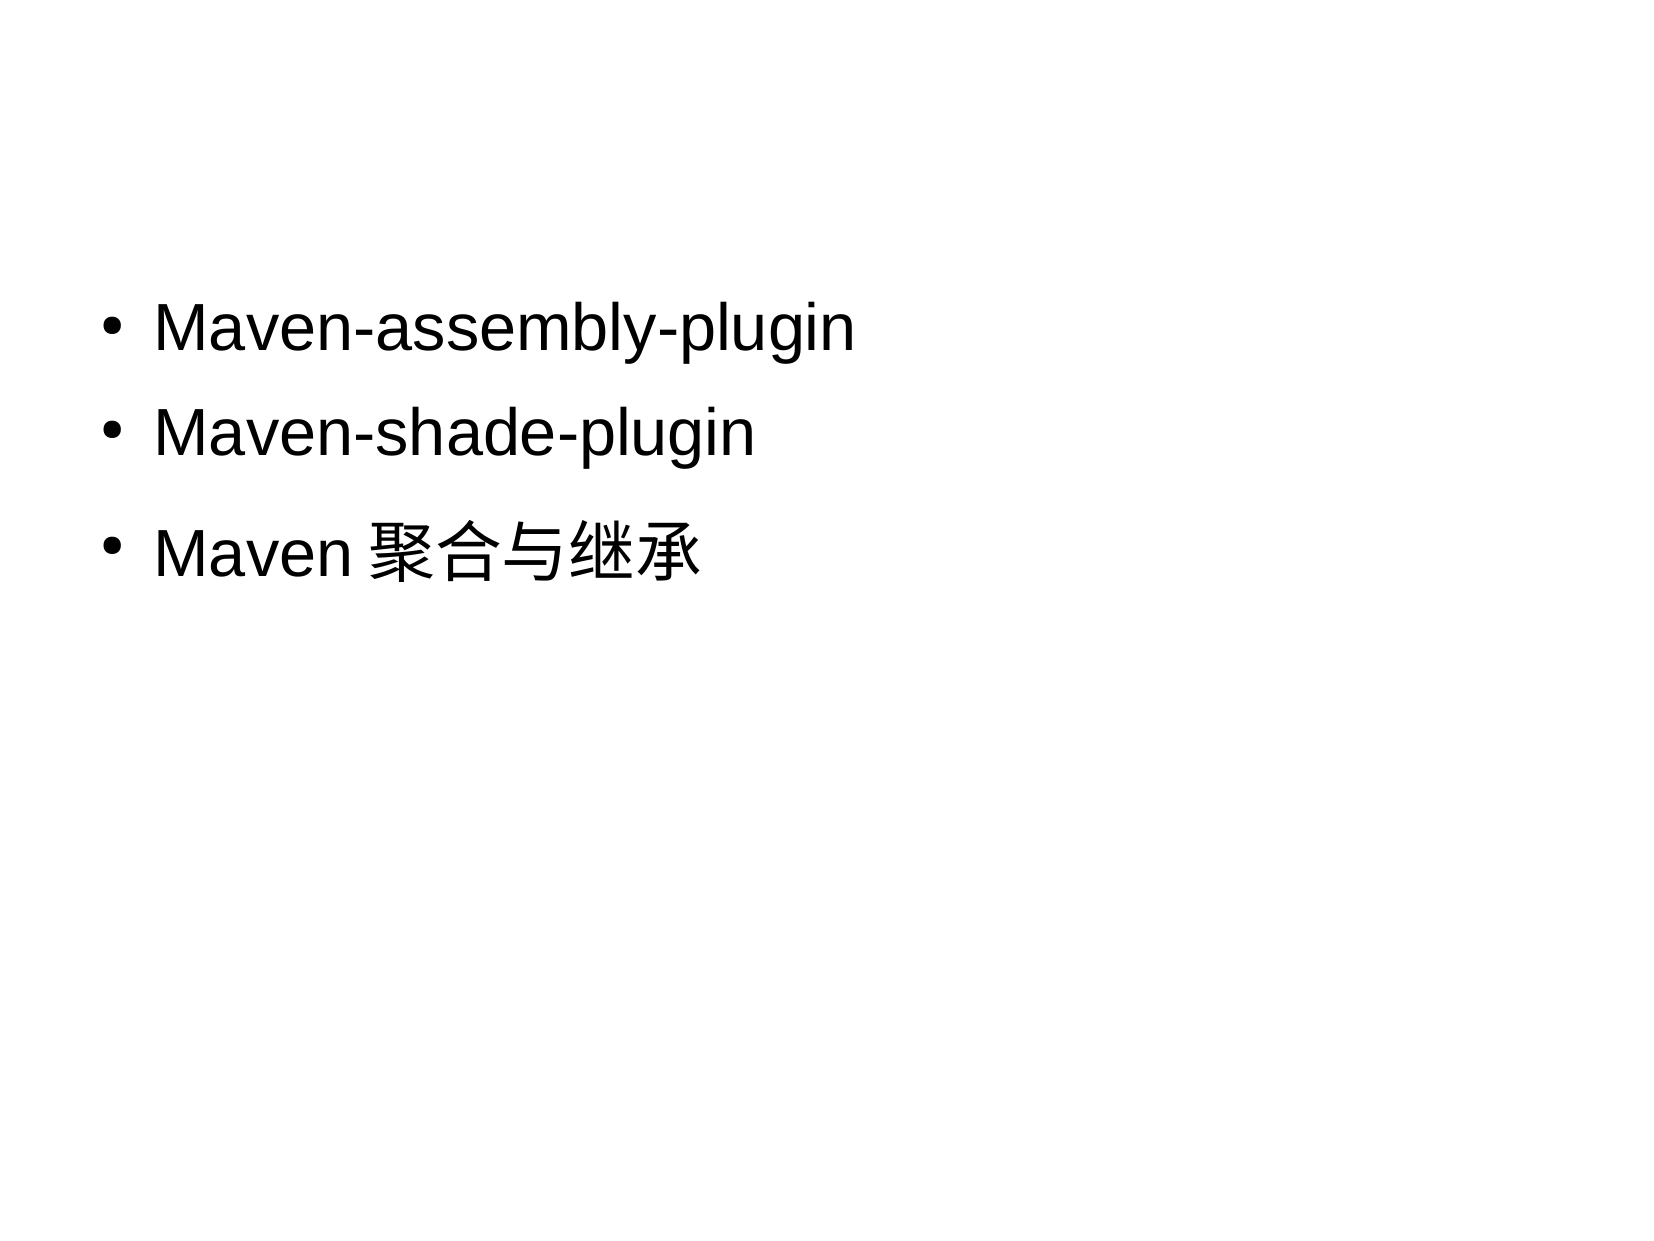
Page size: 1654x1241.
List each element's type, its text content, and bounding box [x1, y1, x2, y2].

list Maven-assembly-plugin Maven-shade-plugin Maven聚合与继承 [82, 290, 1571, 1010]
